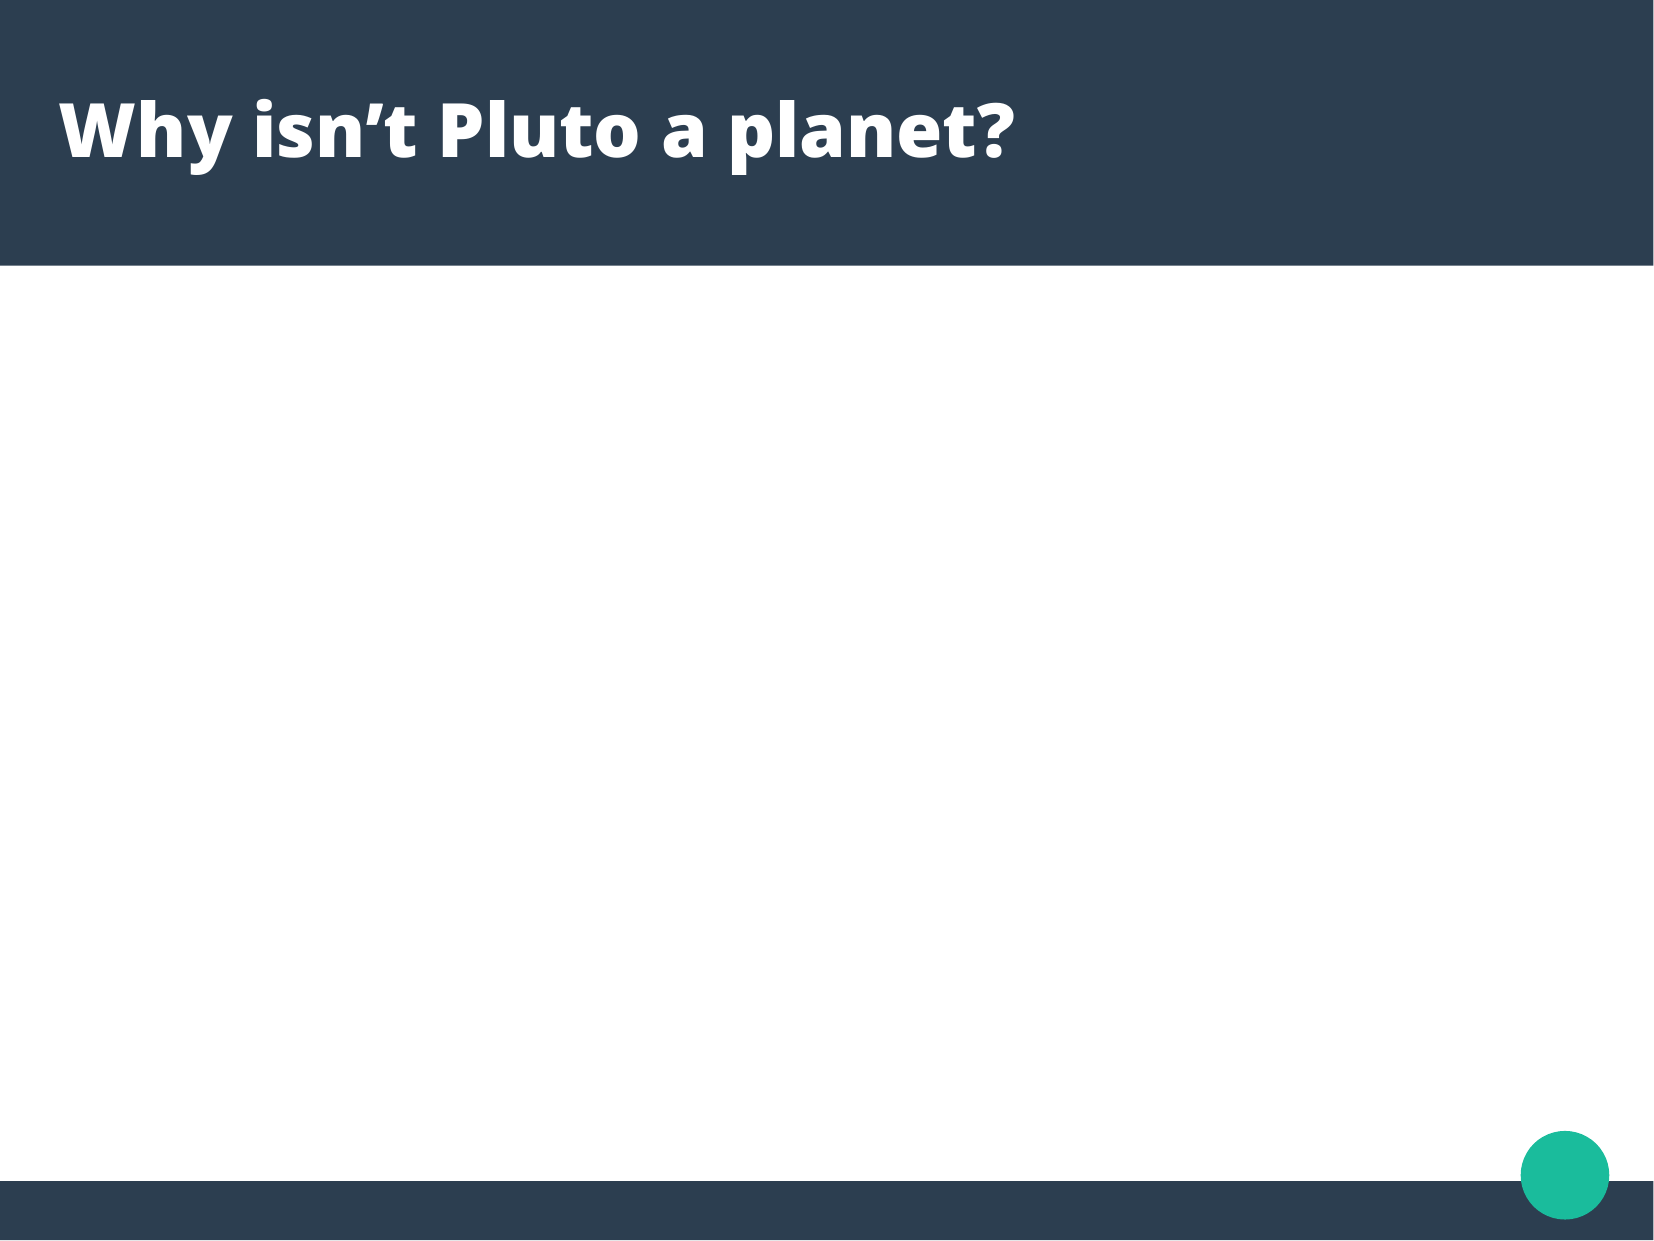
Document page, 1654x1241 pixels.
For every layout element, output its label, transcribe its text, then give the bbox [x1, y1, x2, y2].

title Why isn’t Pluto a planet? [59, 49, 1595, 207]
